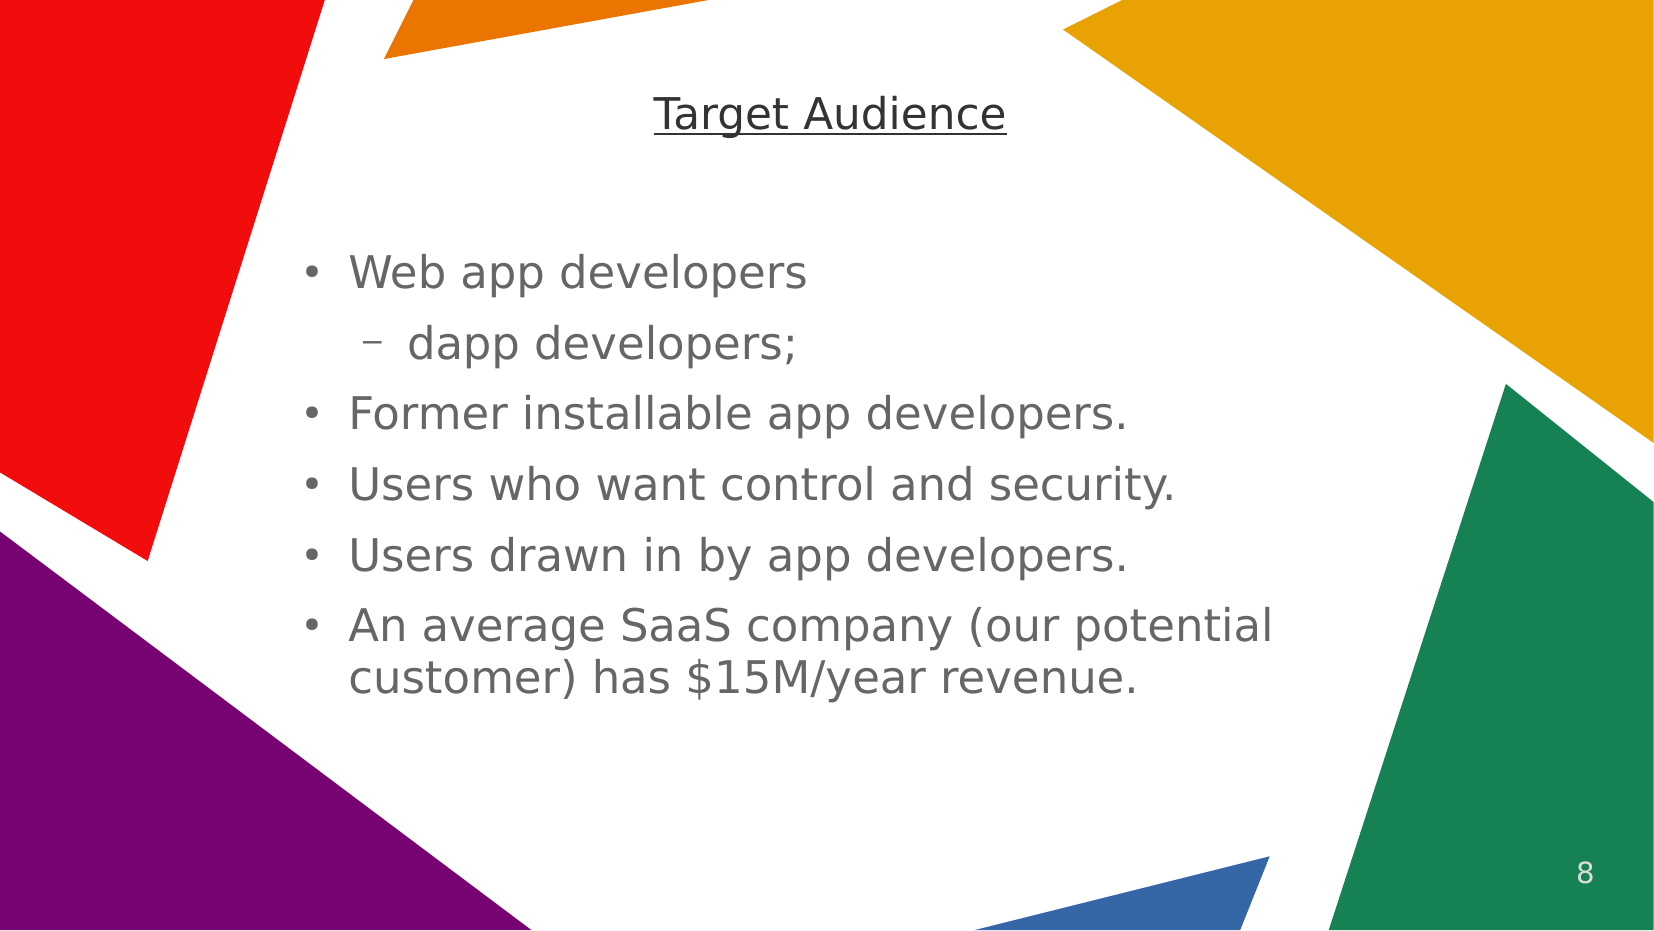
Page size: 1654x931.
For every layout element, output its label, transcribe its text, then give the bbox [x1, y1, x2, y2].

title Target Audience [289, 37, 1372, 193]
list Web app developers dapp developers; Former installable app developers. Users who want control and security. Users drawn in by app developers. An average SaaS company (our potential customer) has $15M/year revenue. [289, 247, 1372, 709]
